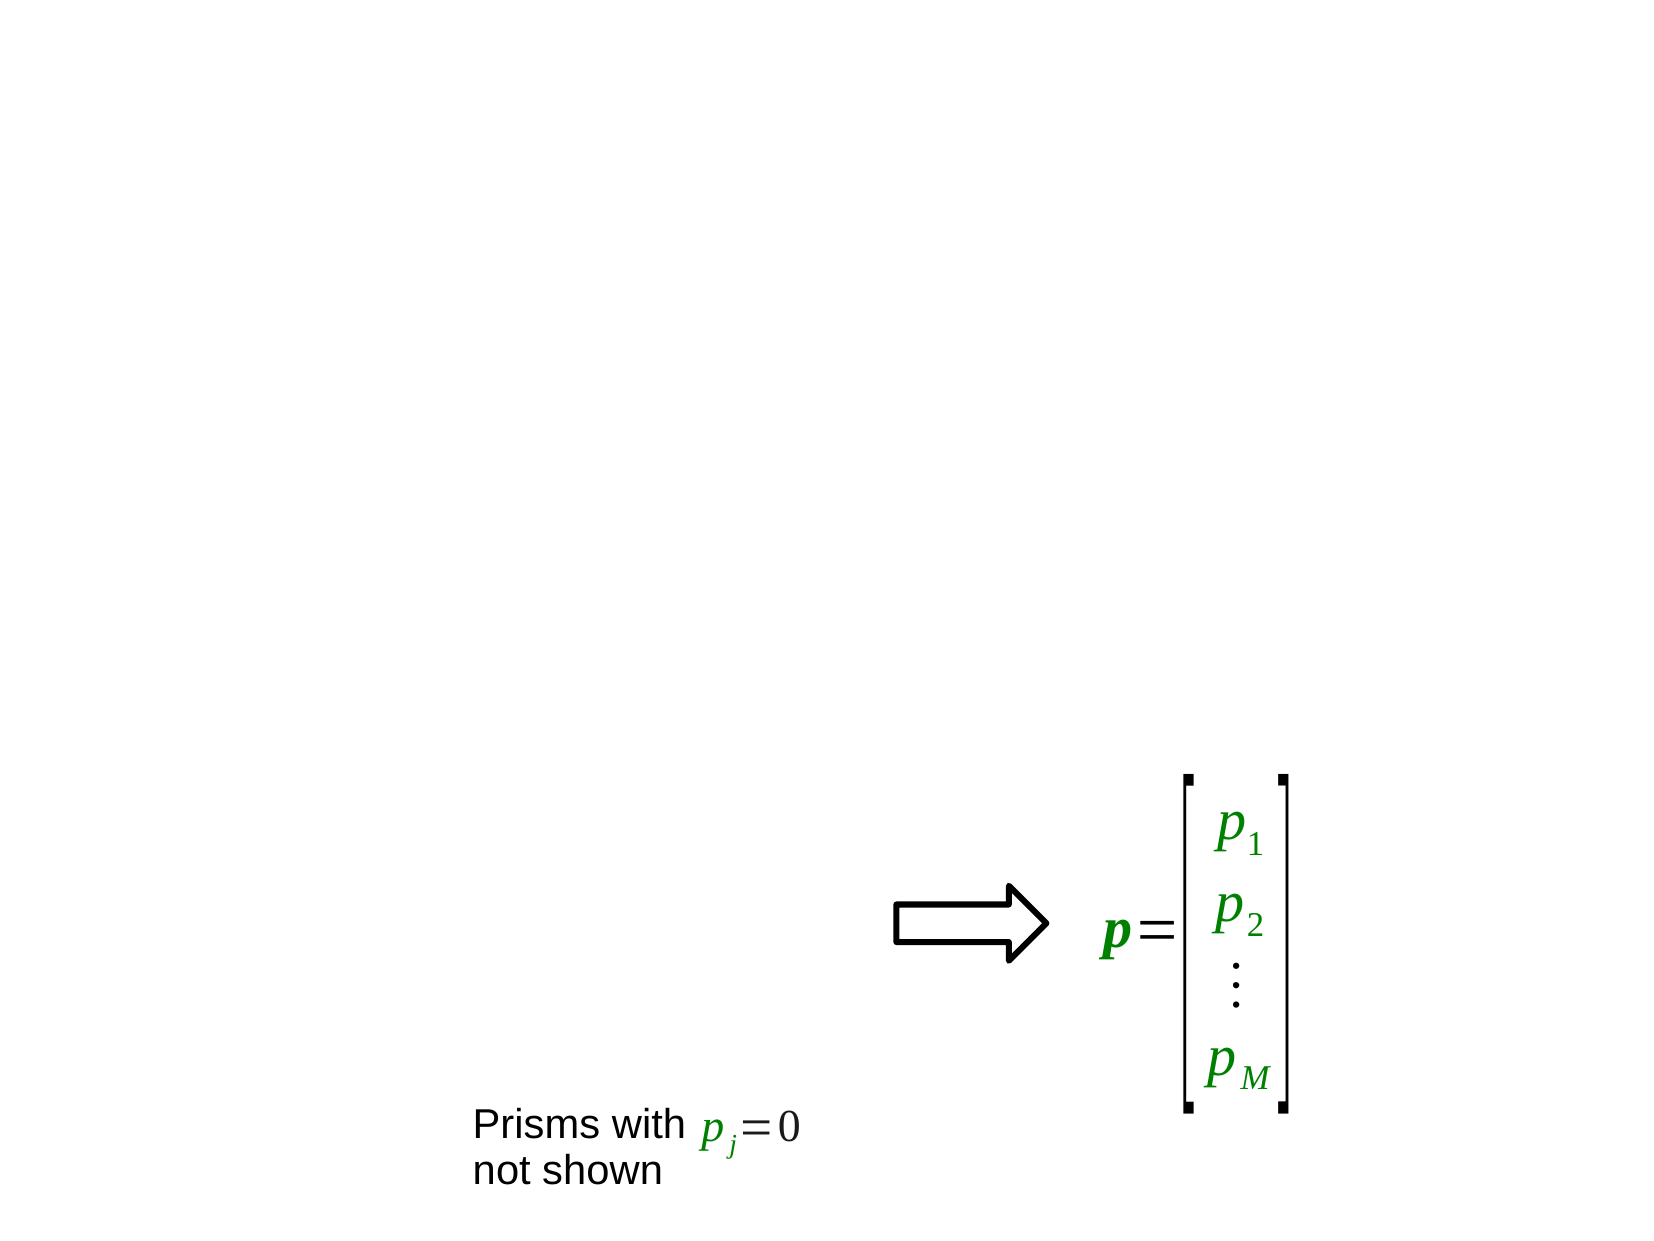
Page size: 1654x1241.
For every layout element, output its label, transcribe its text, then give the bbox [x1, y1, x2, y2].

text_box [896, 885, 1047, 961]
text_box [450, 1069, 826, 1223]
chart [1087, 771, 1300, 1115]
picture [187, 487, 847, 1238]
text_box Prisms with not shown [457, 1092, 713, 1212]
chart [688, 1099, 807, 1162]
